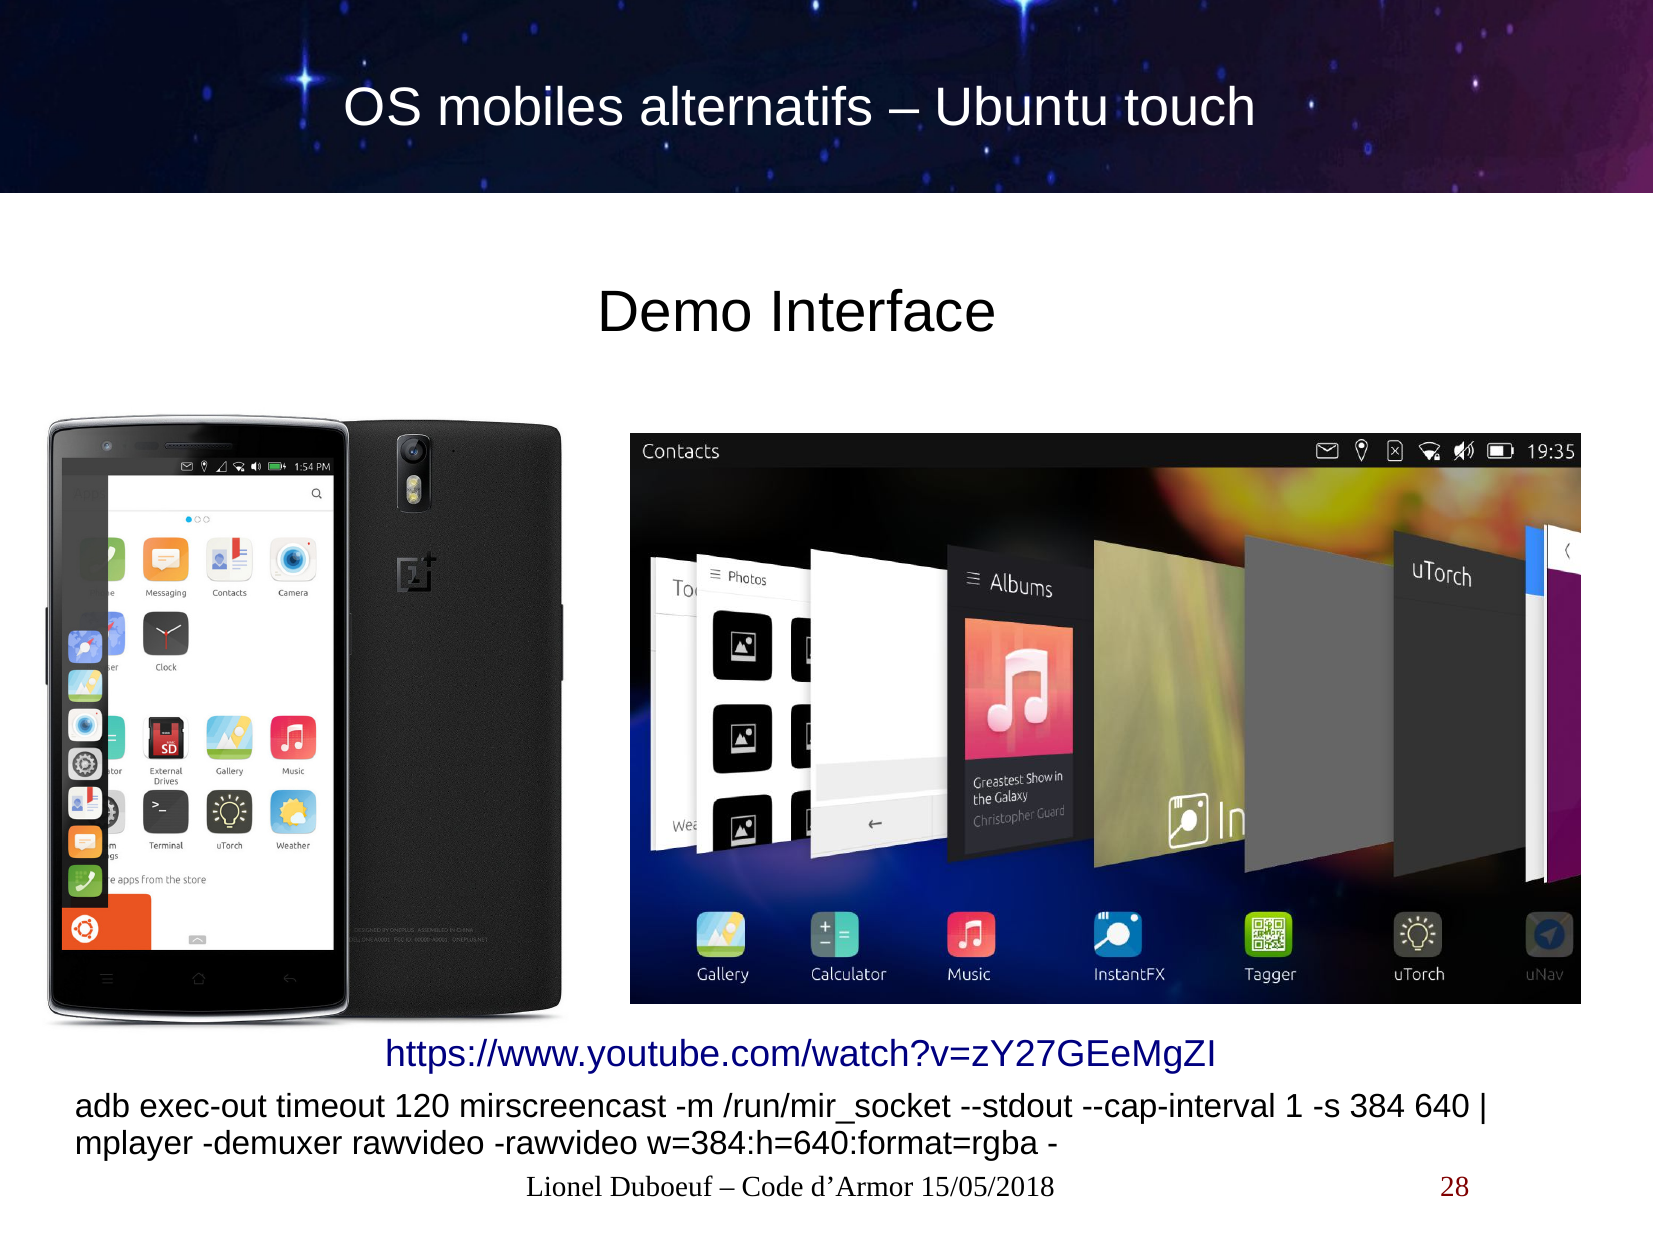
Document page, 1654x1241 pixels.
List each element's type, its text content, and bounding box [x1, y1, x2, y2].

picture [30, 403, 582, 1039]
title OS mobiles alternatifs – Ubuntu touch [57, 2, 1546, 211]
text_box https://www.youtube.com/watch?v=zY27GEeMgZI [370, 1025, 1411, 1096]
text_box adb exec-out timeout 120 mirscreencast -m /run/mir_socket --stdout --cap-interval 1 -s 384 640 | mplayer -demuxer rawvideo -rawvideo w=384:h=640:format=rgba - [60, 1080, 1561, 1169]
picture [630, 433, 1581, 1004]
picture [0, 0, 1653, 193]
text_box Demo Interface [583, 270, 1154, 351]
